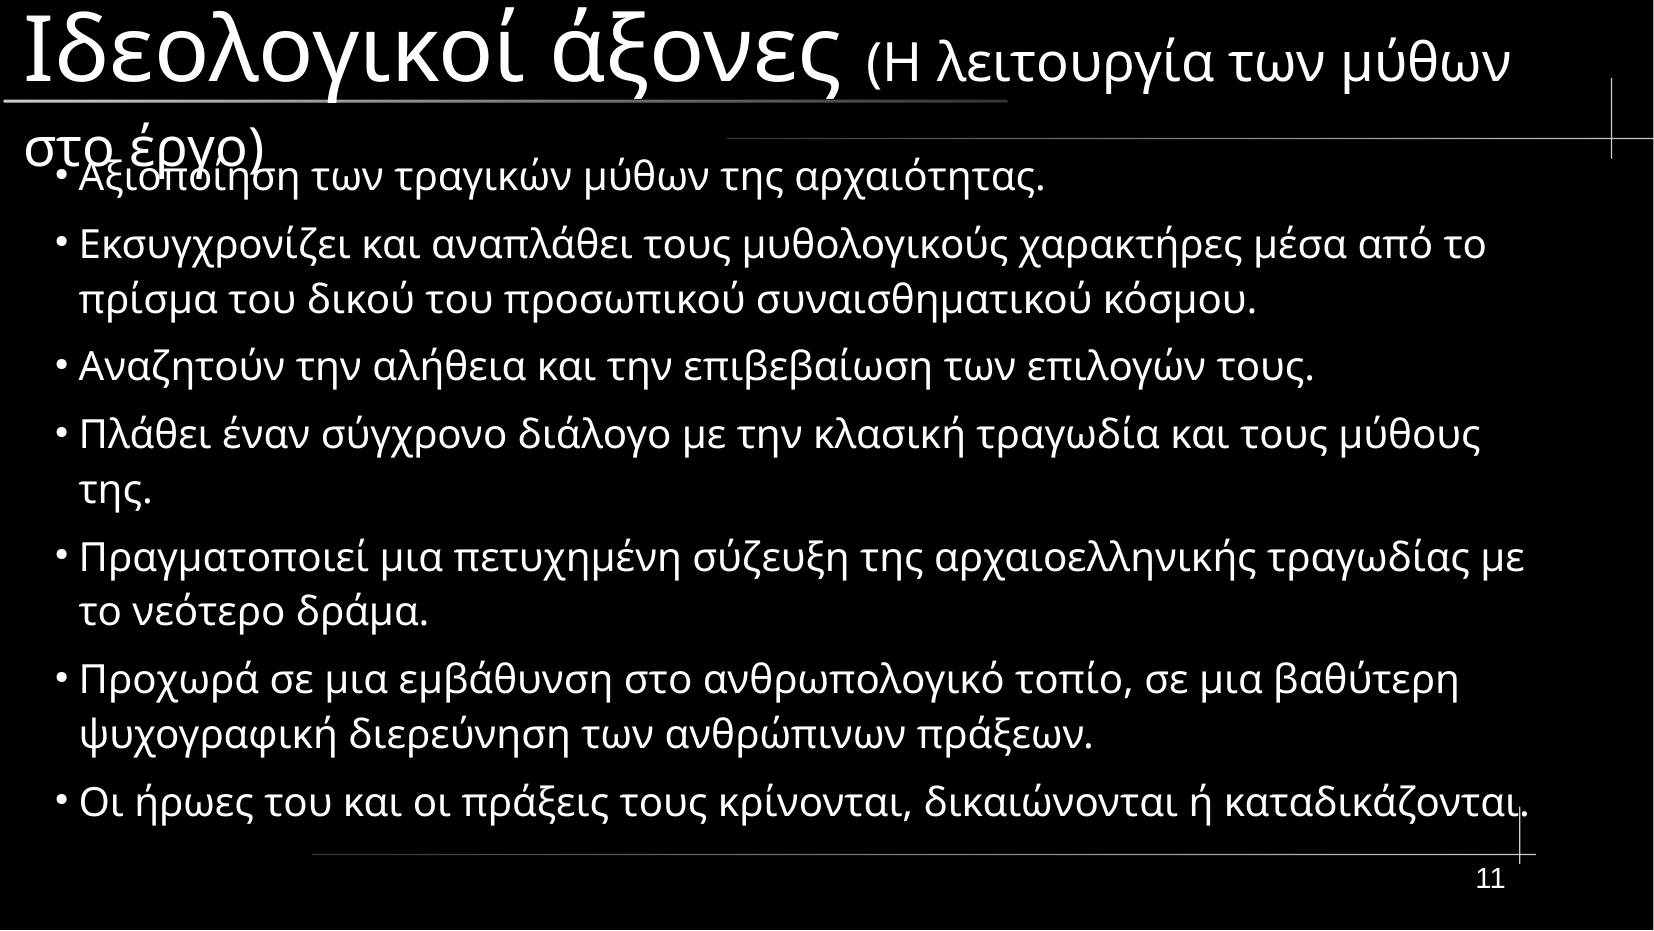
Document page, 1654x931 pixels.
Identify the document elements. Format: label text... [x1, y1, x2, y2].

list Αξιοποίηση των τραγικών μύθων της αρχαιότητας. Εκσυγχρονίζει και αναπλάθει τους μυθολογικούς χαρακτήρες μέσα από το πρίσμα του δικού του προσωπικού συναισθηματικού κόσμου. Αναζητούν την αλήθεια και την επιβεβαίωση των επιλογών τους. Πλάθει έναν σύγχρονο διάλογο με την κλασική τραγωδία και τους μύθους της. Πραγματοποιεί μια πετυχημένη σύζευξη της αρχαιοελληνικής τραγωδίας με το νεότερο δράμα. Προχωρά σε μια εμβάθυνση στο ανθρωπολογικό τοπίο, σε μια βαθύτερη ψυχογραφική διερεύνηση των ανθρώπινων πράξεων. Οι ήρωες του και οι πράξεις τους κρίνονται, δικαιώνονται ή καταδικάζονται. [47, 147, 1536, 857]
title Ιδεολογικοί άξονες (Η λειτουργία των μύθων στο έργο) [23, 29, 1589, 136]
chart [332, 382, 1337, 560]
